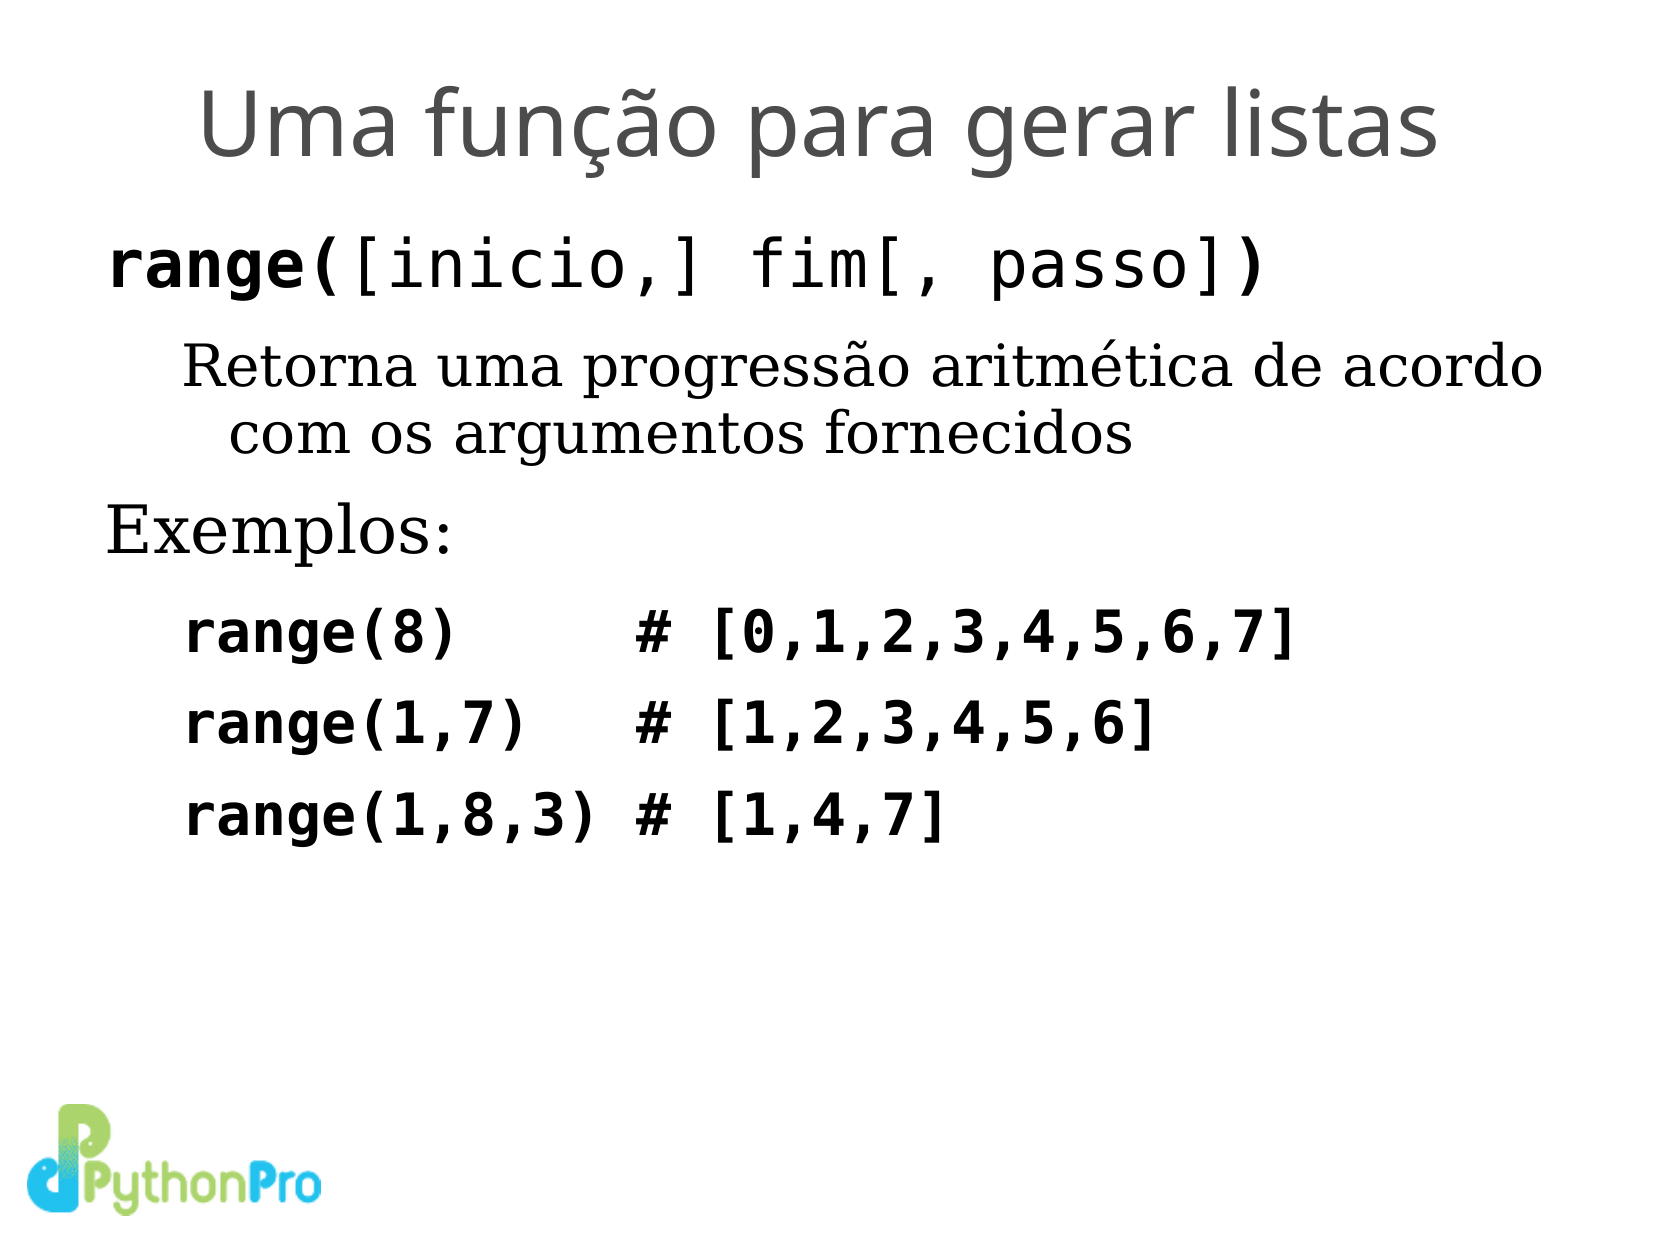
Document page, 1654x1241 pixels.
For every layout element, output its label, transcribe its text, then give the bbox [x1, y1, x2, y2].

title Uma função para gerar listas [75, 17, 1564, 226]
list range([inicio,] fim[, passo]) Retorna uma progressão aritmética de acordo com os argumentos fornecidos Exemplos: range(8) # [0,1,2,3,4,5,6,7] range(1,7) # [1,2,3,4,5,6] range(1,8,3) # [1,4,7] [86, 225, 1606, 1088]
picture [27, 1104, 321, 1216]
